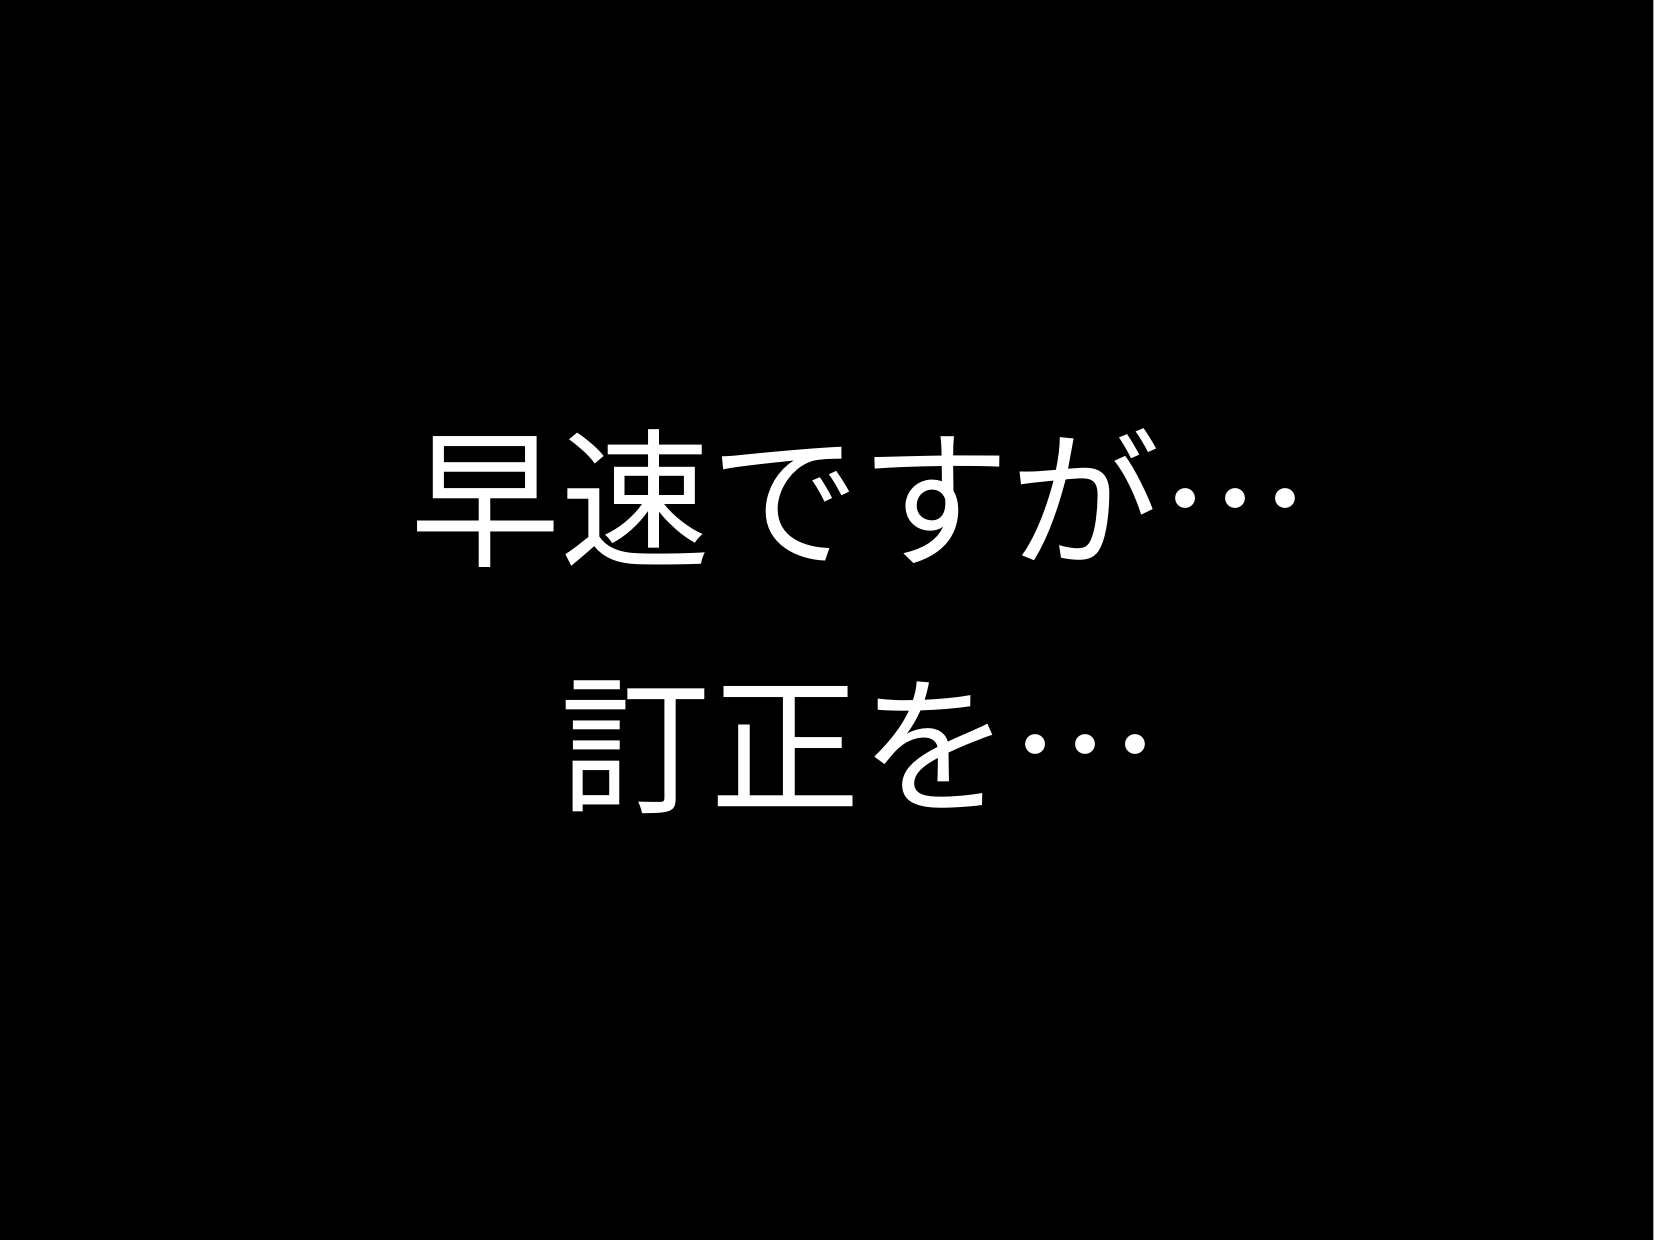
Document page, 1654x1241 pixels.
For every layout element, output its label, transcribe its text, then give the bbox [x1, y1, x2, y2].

list 早速ですが… 訂正を… [6, 0, 1644, 1226]
